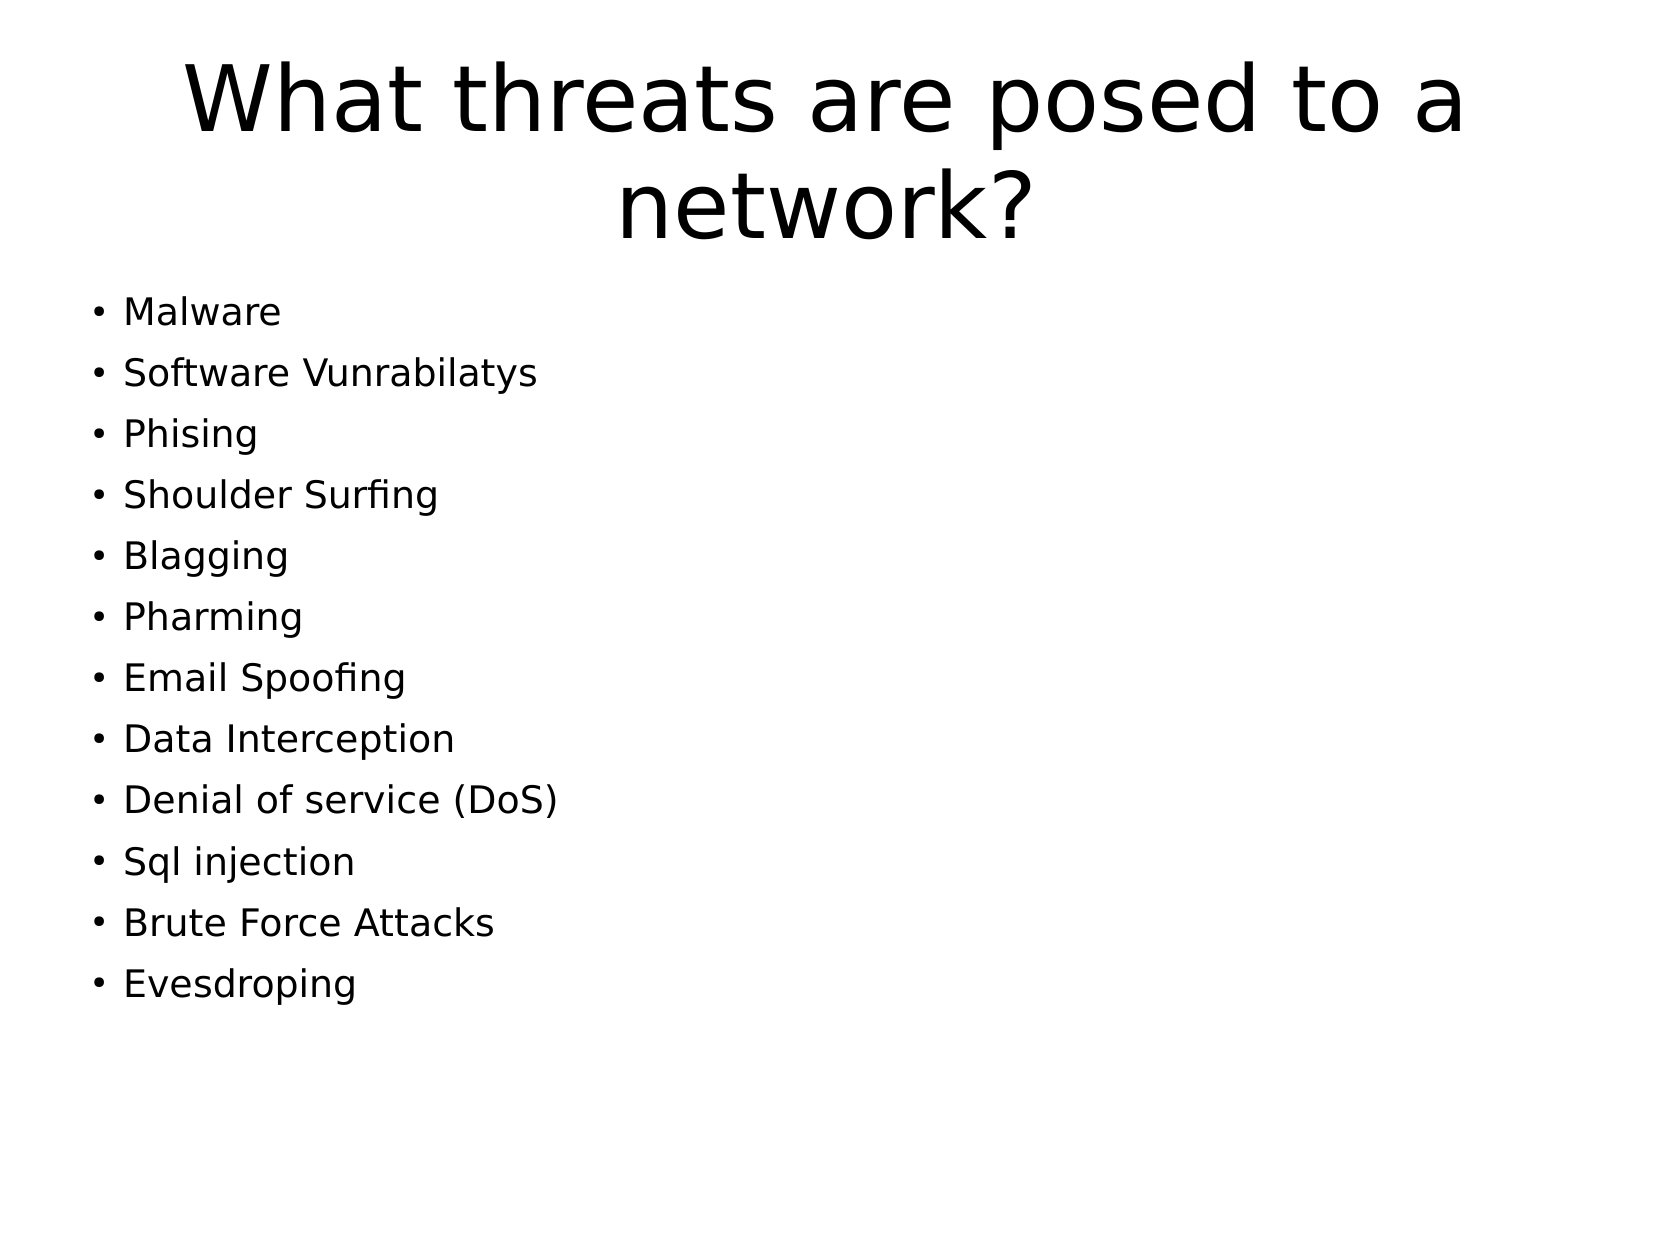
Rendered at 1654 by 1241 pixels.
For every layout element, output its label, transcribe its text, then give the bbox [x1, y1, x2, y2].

list Malware Software Vunrabilatys Phising Shoulder Surfing Blagging Pharming Email Spoofing Data Interception Denial of service (DoS) Sql injection Brute Force Attacks Evesdroping [82, 290, 1571, 1010]
title What threats are posed to a network? [82, 45, 1571, 261]
